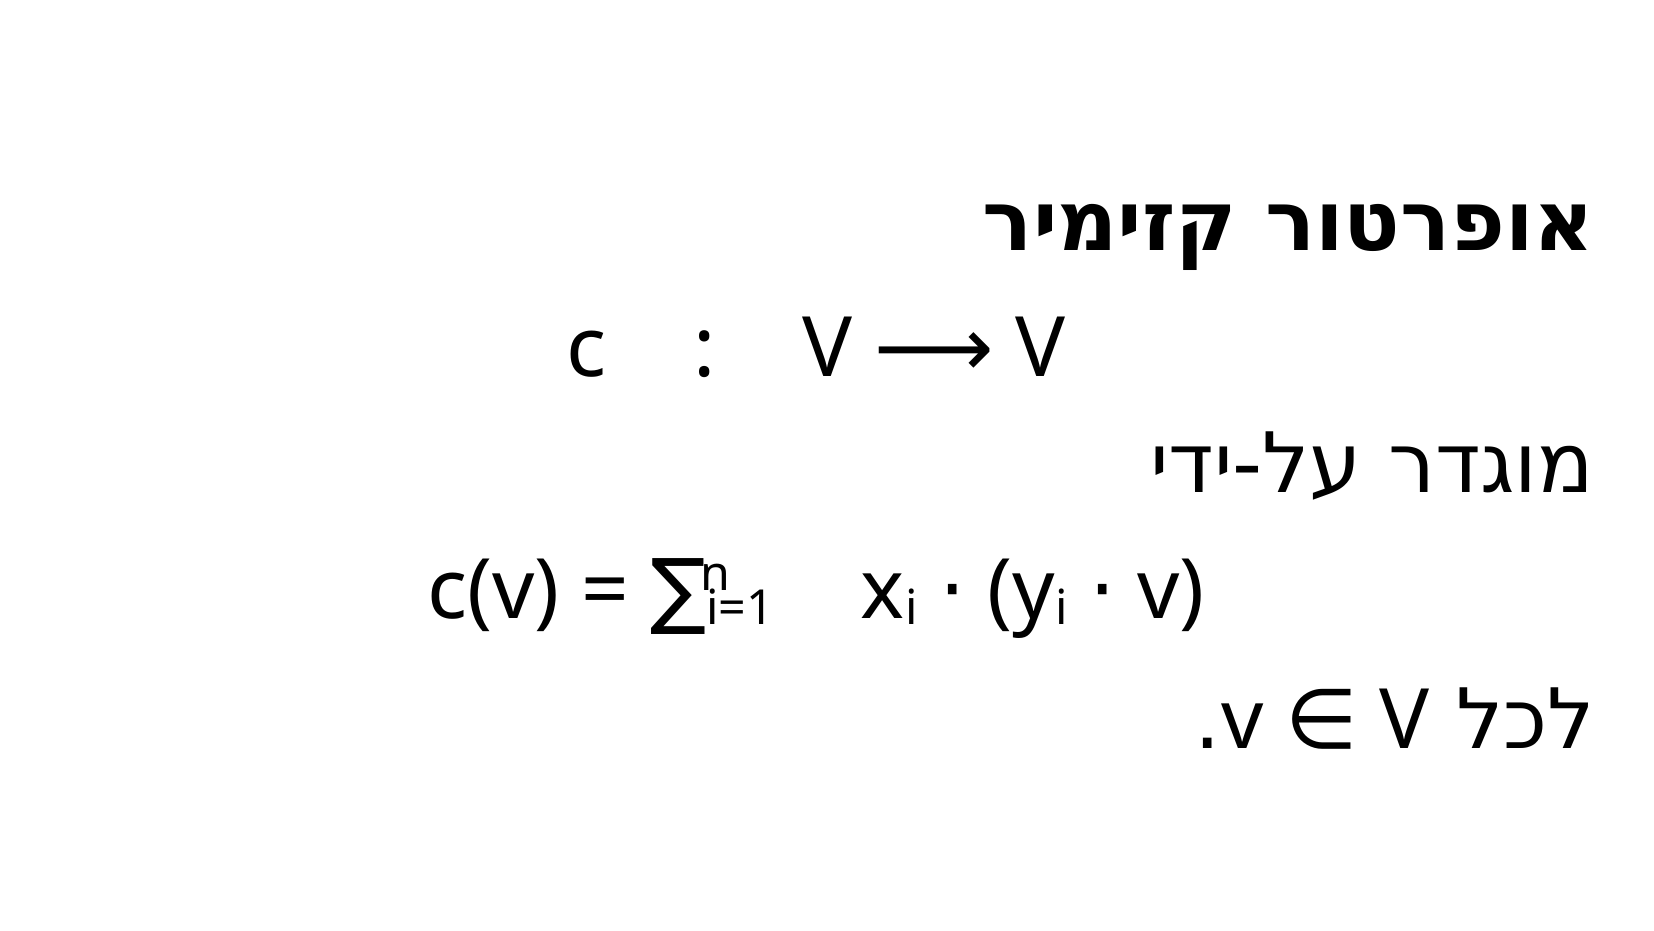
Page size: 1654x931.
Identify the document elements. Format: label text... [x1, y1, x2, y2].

subtitle אופרטור קזימיר c : V ⟶ V מוגדר על-ידי c(v) = ∑i=1 n xi ⋅ (yi ⋅ v) לכל v ∈ V. [59, 45, 1595, 886]
